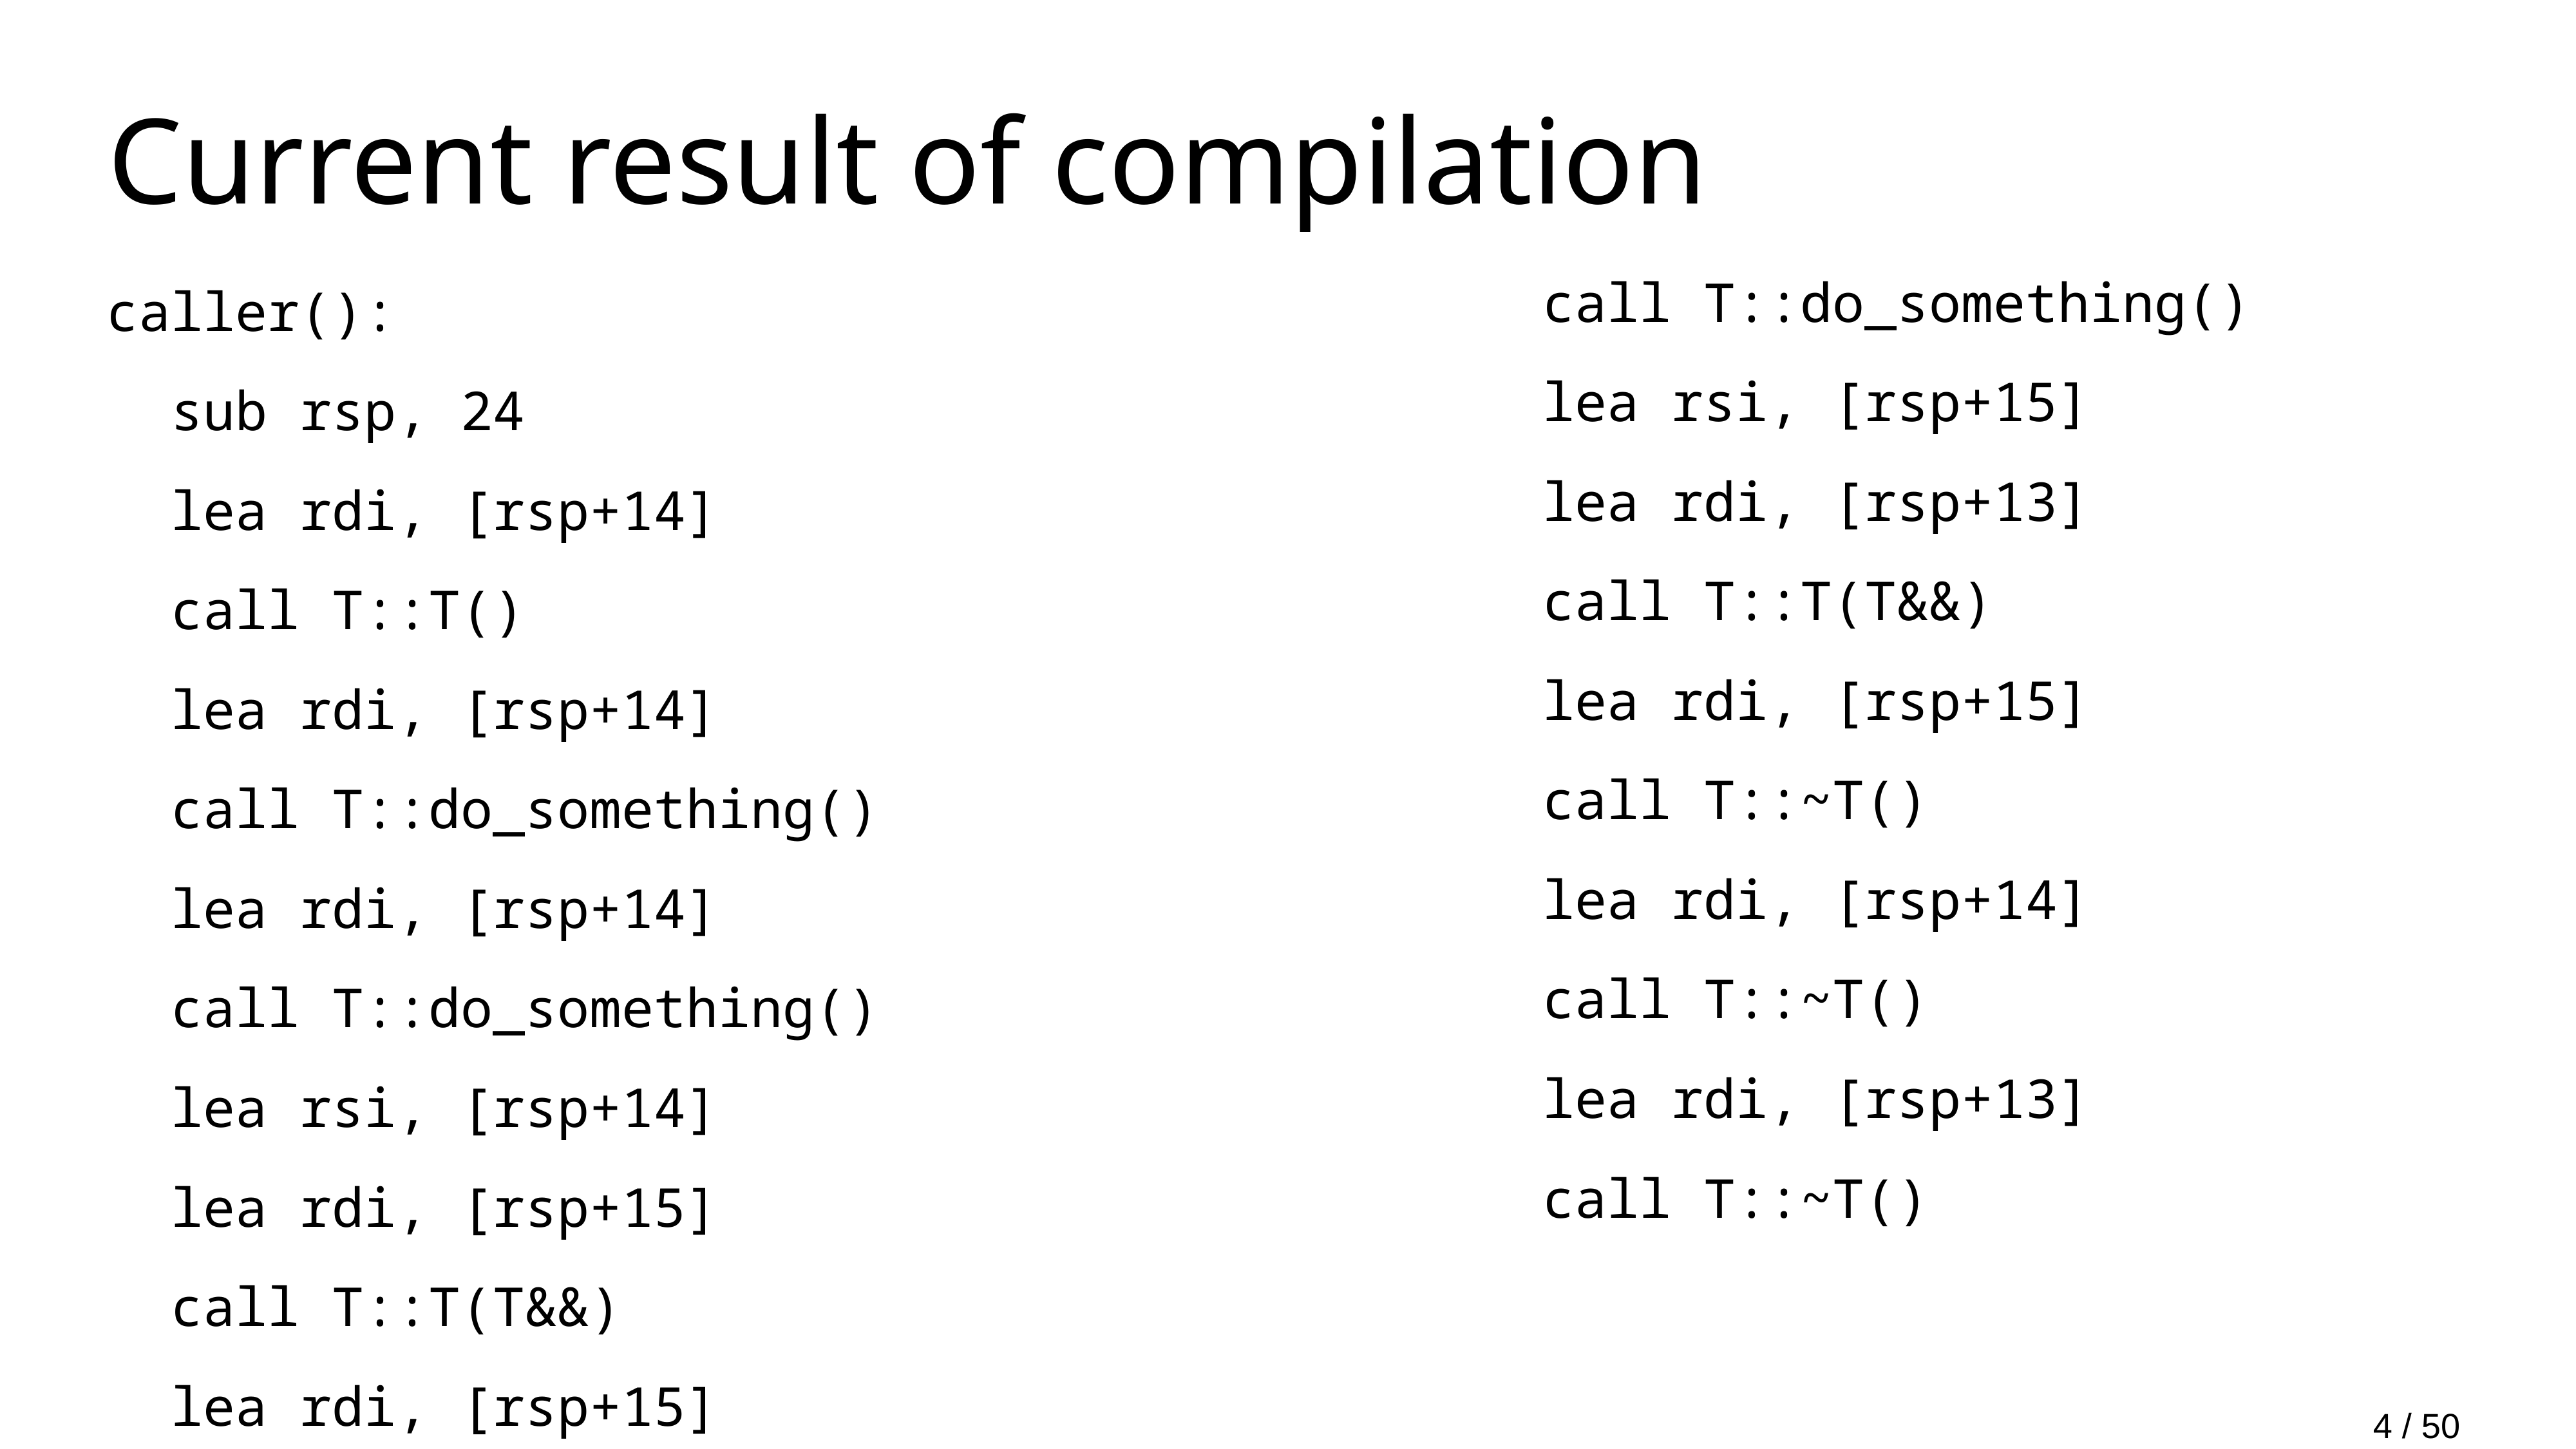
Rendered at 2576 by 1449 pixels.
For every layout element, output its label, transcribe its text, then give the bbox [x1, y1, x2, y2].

list call T::do_something() lea rsi, [rsp+15] lea rdi, [rsp+13] call T::T(T&&) lea rdi, [rsp+15] call T::~T() lea rdi, [rsp+14] call T::~T() lea rdi, [rsp+13] call T::~T() [1372, 203, 2454, 1357]
title Current result of compilation [108, 80, 2468, 242]
list caller(): sub rsp, 24 lea rdi, [rsp+14] call T::T() lea rdi, [rsp+14] call T::do_something() lea rdi, [rsp+14] call T::do_something() lea rsi, [rsp+14] lea rdi, [rsp+15] call T::T(T&&) lea rdi, [rsp+15] [0, 211, 1083, 1366]
text_box <number> / 50 [2363, 1402, 2576, 1449]
